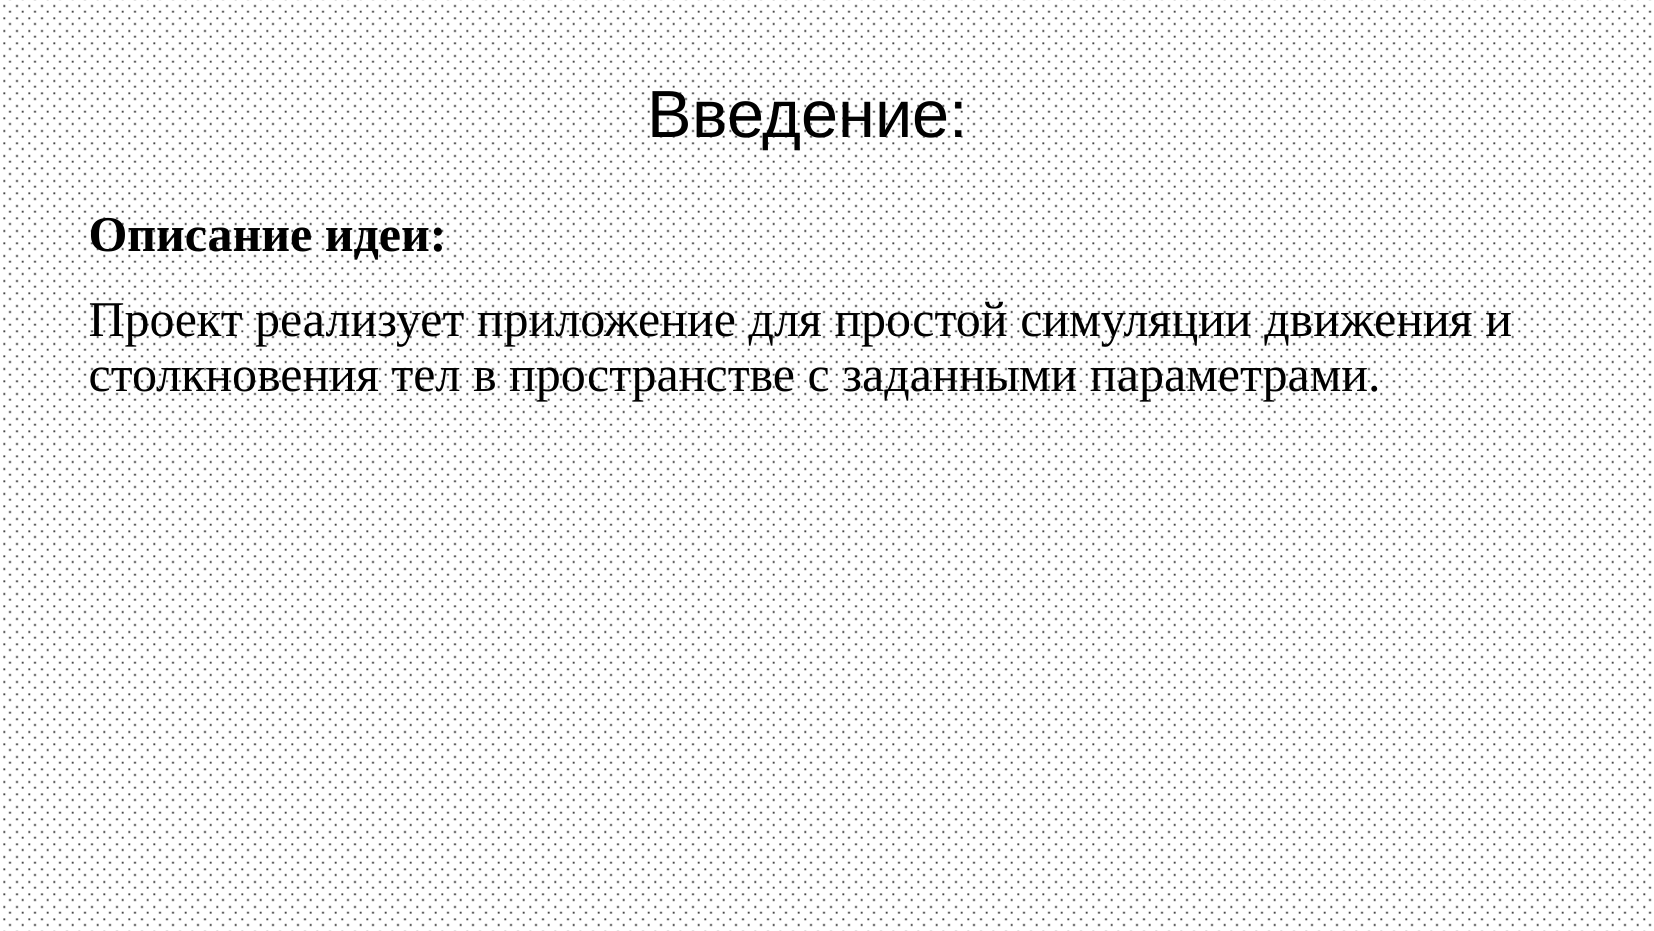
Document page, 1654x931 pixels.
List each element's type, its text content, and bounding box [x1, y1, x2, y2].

list Описание идеи: Проект реализует приложение для простой симуляции движения и столкновения тел в пространстве с заданными параметрами. [88, 206, 1577, 747]
title Введение: [82, 37, 1571, 193]
picture [0, 0, 1654, 931]
